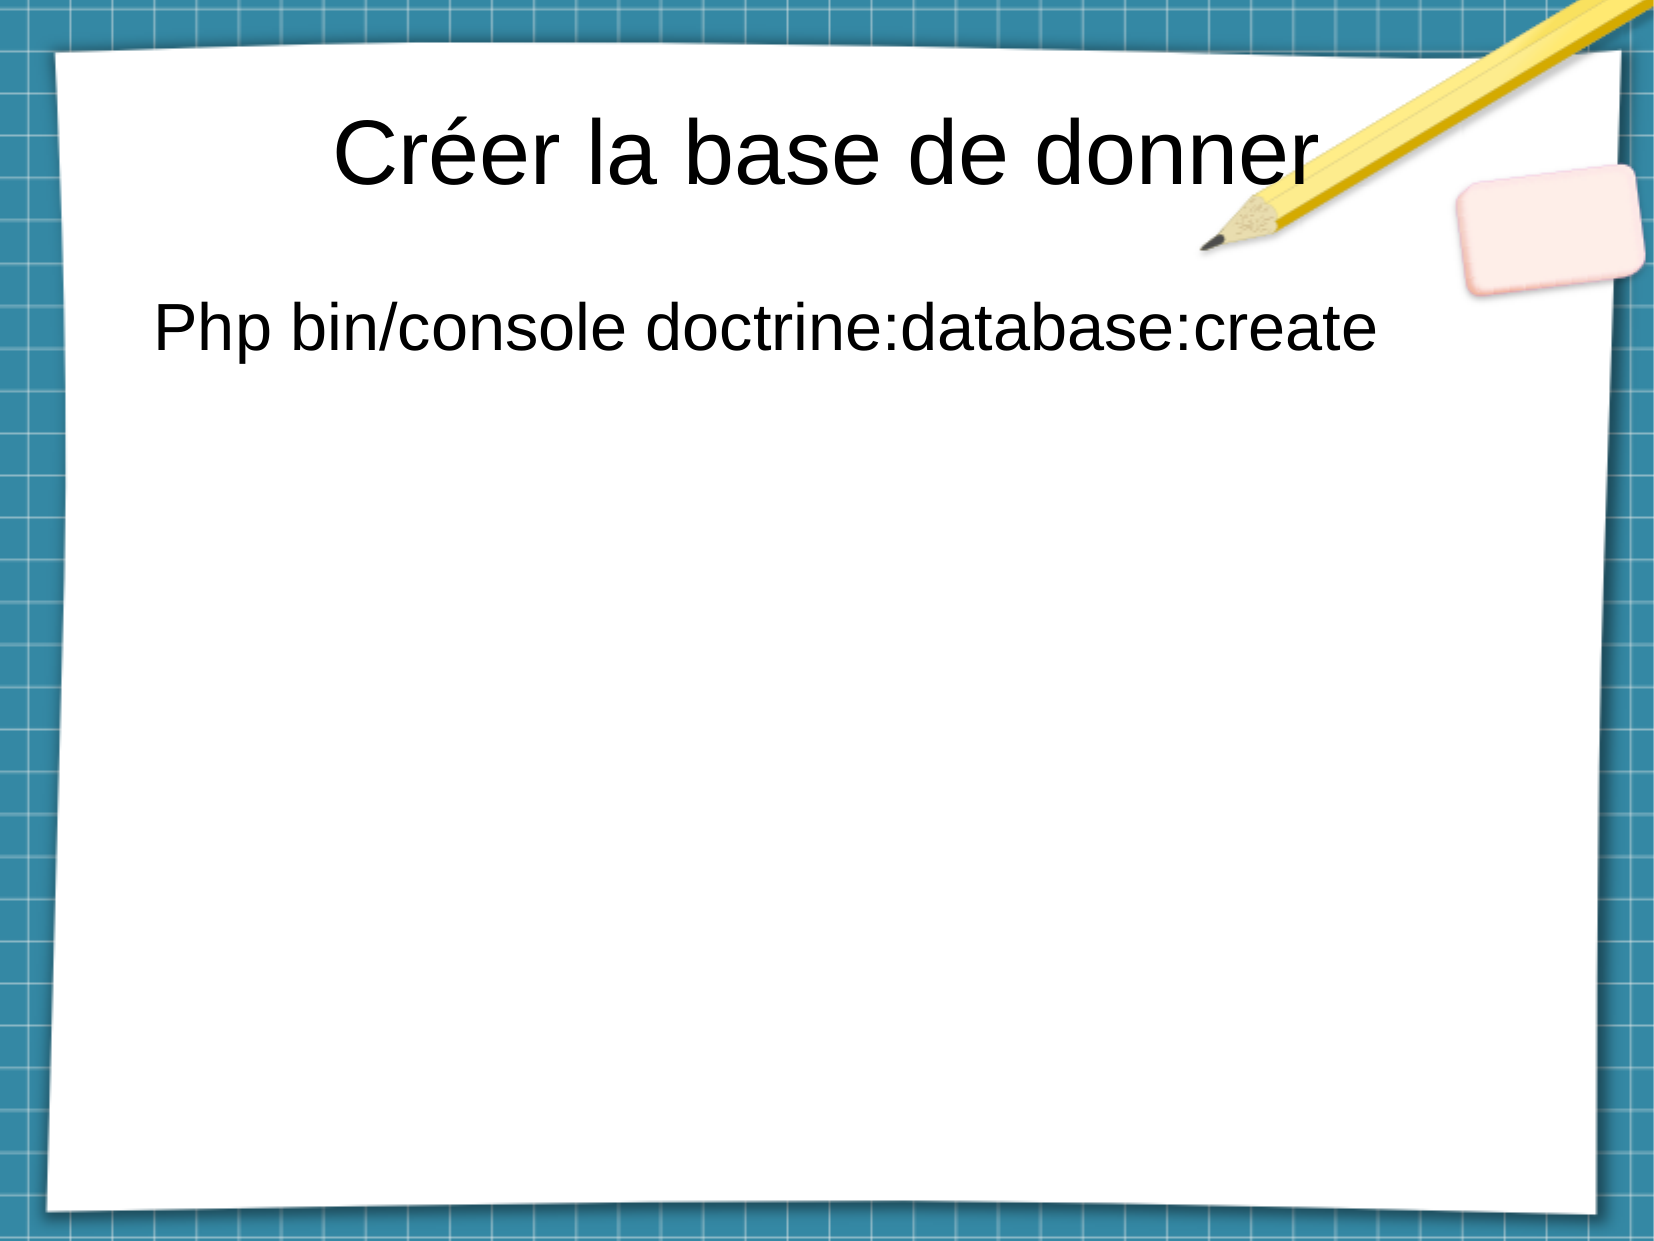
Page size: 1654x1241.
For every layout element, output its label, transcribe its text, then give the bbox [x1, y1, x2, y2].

list Php bin/console doctrine:database:create [82, 290, 1571, 1010]
title Créer la base de donner [82, 49, 1571, 257]
picture [0, 0, 1654, 1241]
